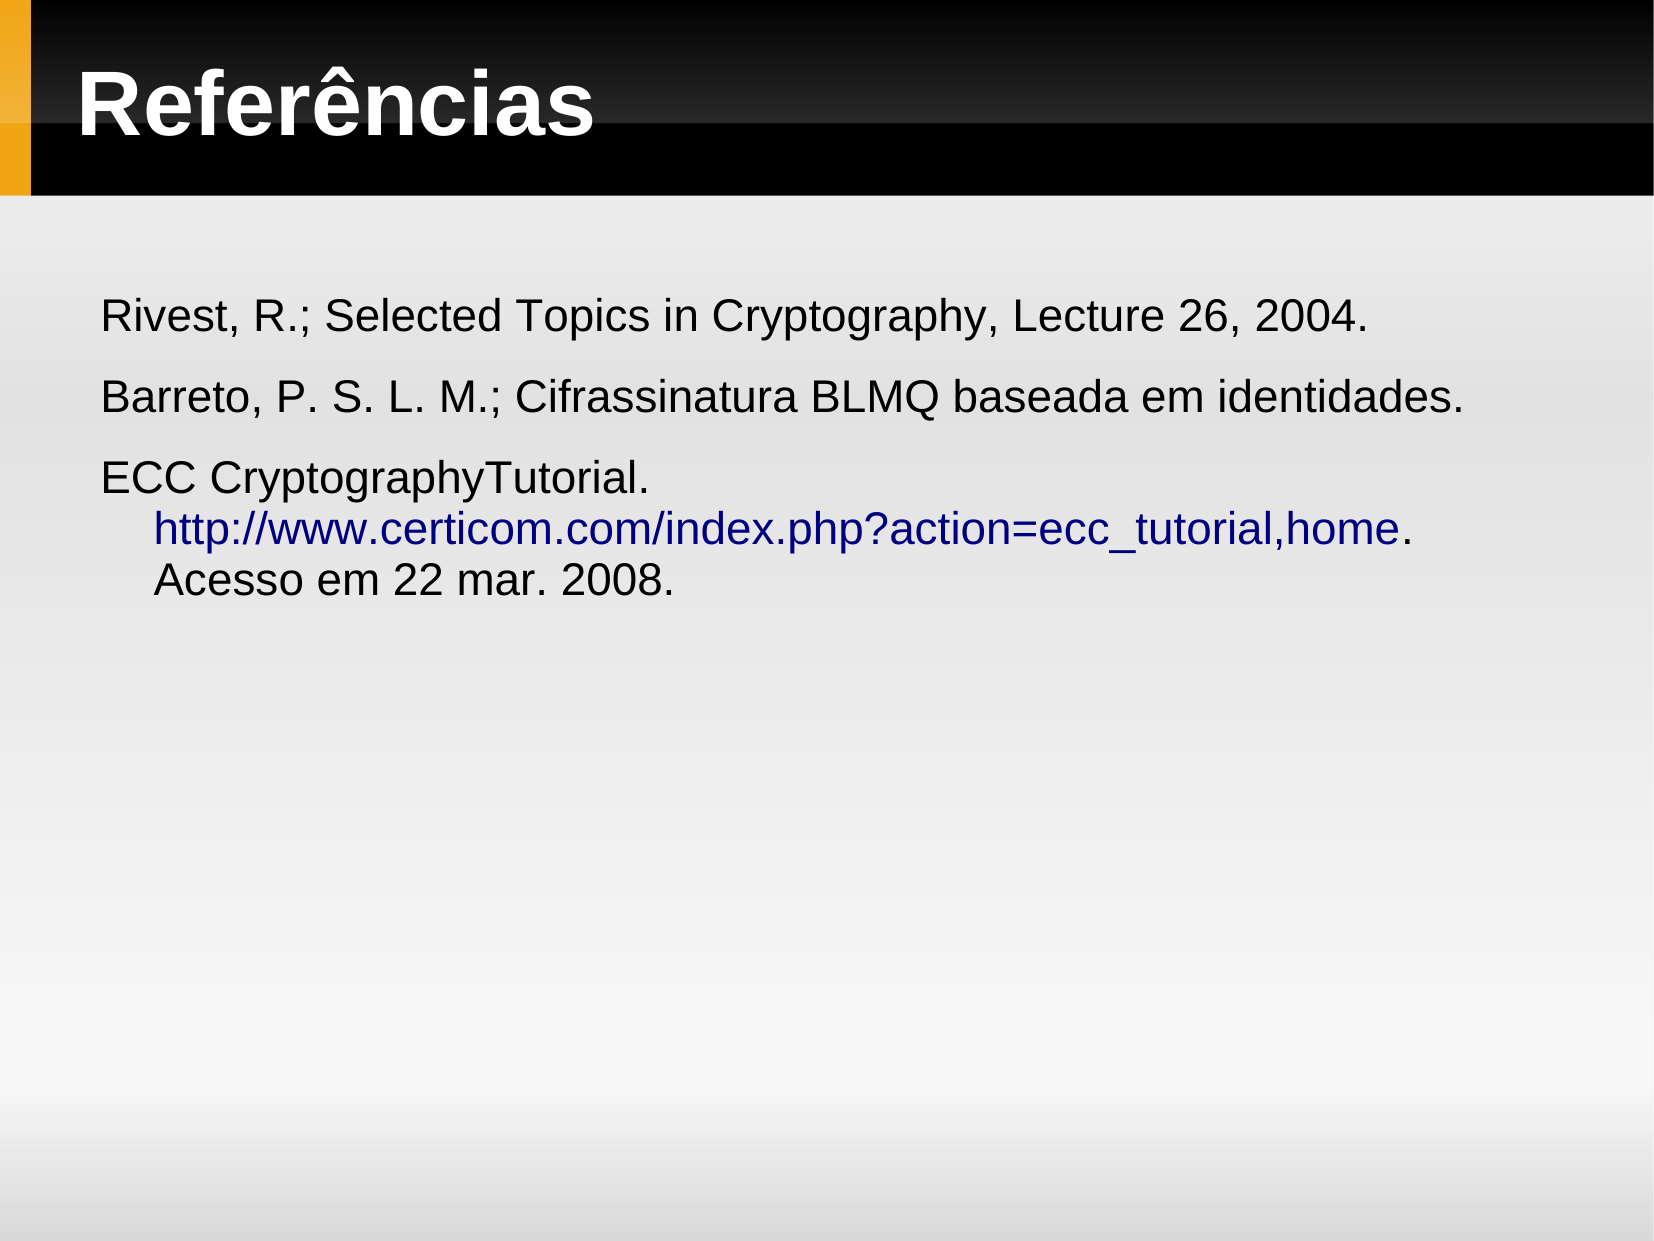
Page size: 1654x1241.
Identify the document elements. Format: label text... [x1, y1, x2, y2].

list Rivest, R.; Selected Topics in Cryptography, Lecture 26, 2004. Barreto, P. S. L. M.; Cifrassinatura BLMQ baseada em identidades. ECC CryptographyTutorial. http://www.certicom.com/index.php?action=ecc_tutorial,home. Acesso em 22 mar. 2008. [82, 290, 1571, 1094]
picture [0, 0, 1654, 1241]
title Referências [76, 7, 1565, 200]
